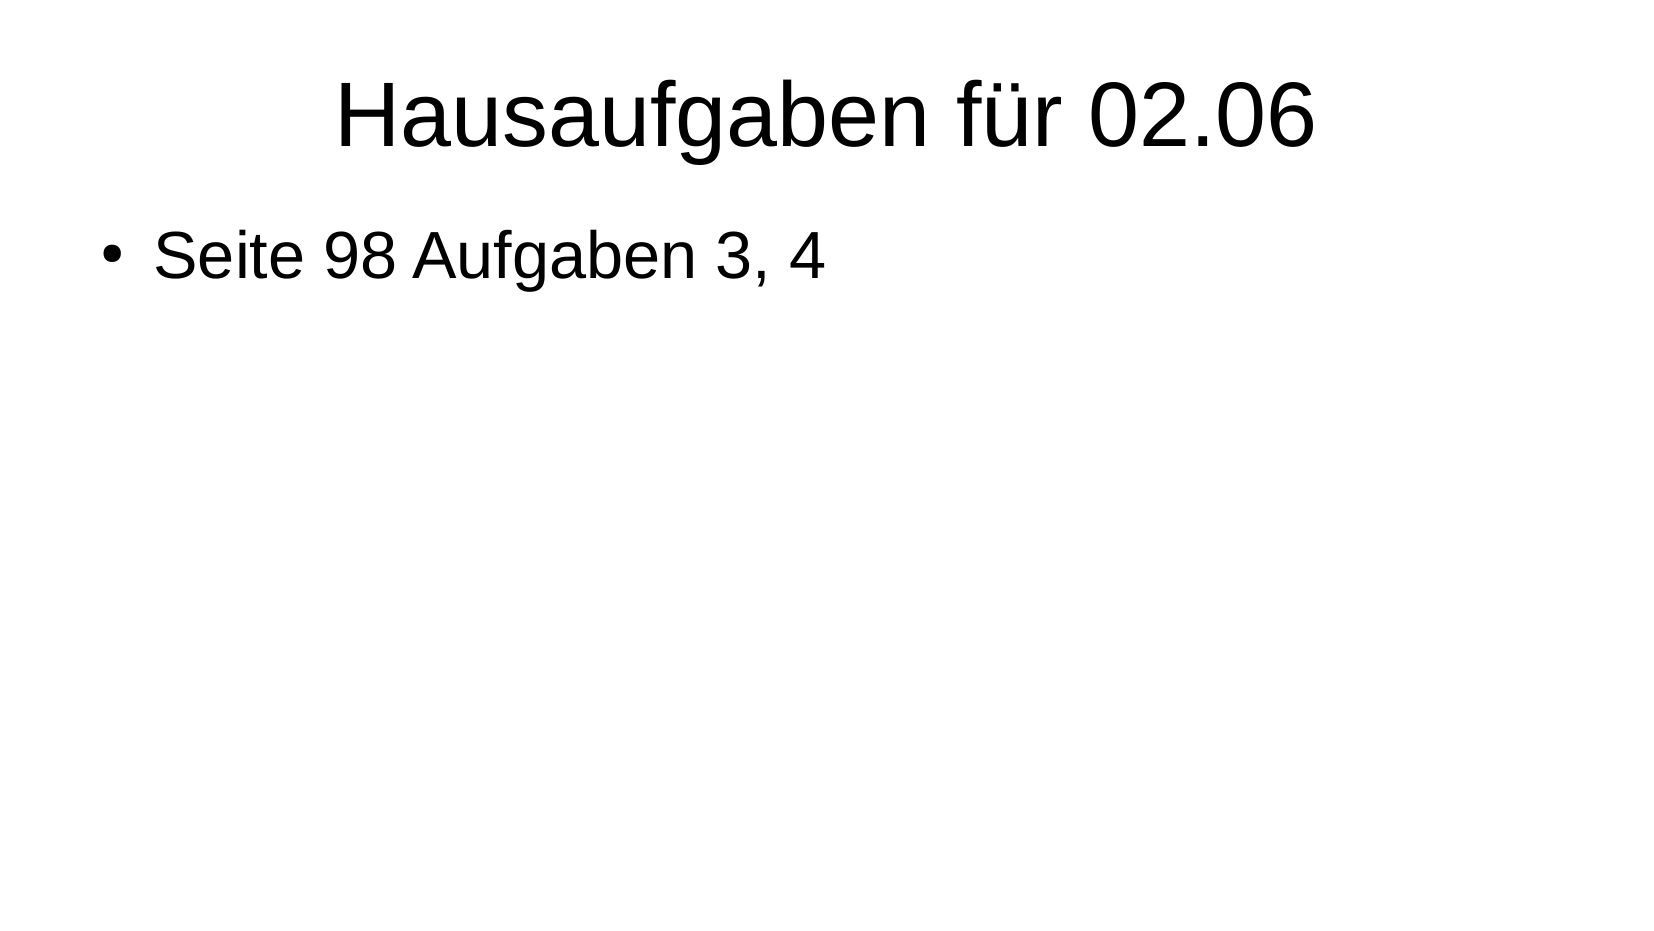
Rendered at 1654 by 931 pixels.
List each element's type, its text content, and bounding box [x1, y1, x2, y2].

title Hausaufgaben für 02.06 [82, 37, 1571, 193]
list Seite 98 Aufgaben 3, 4 [82, 217, 1571, 758]
